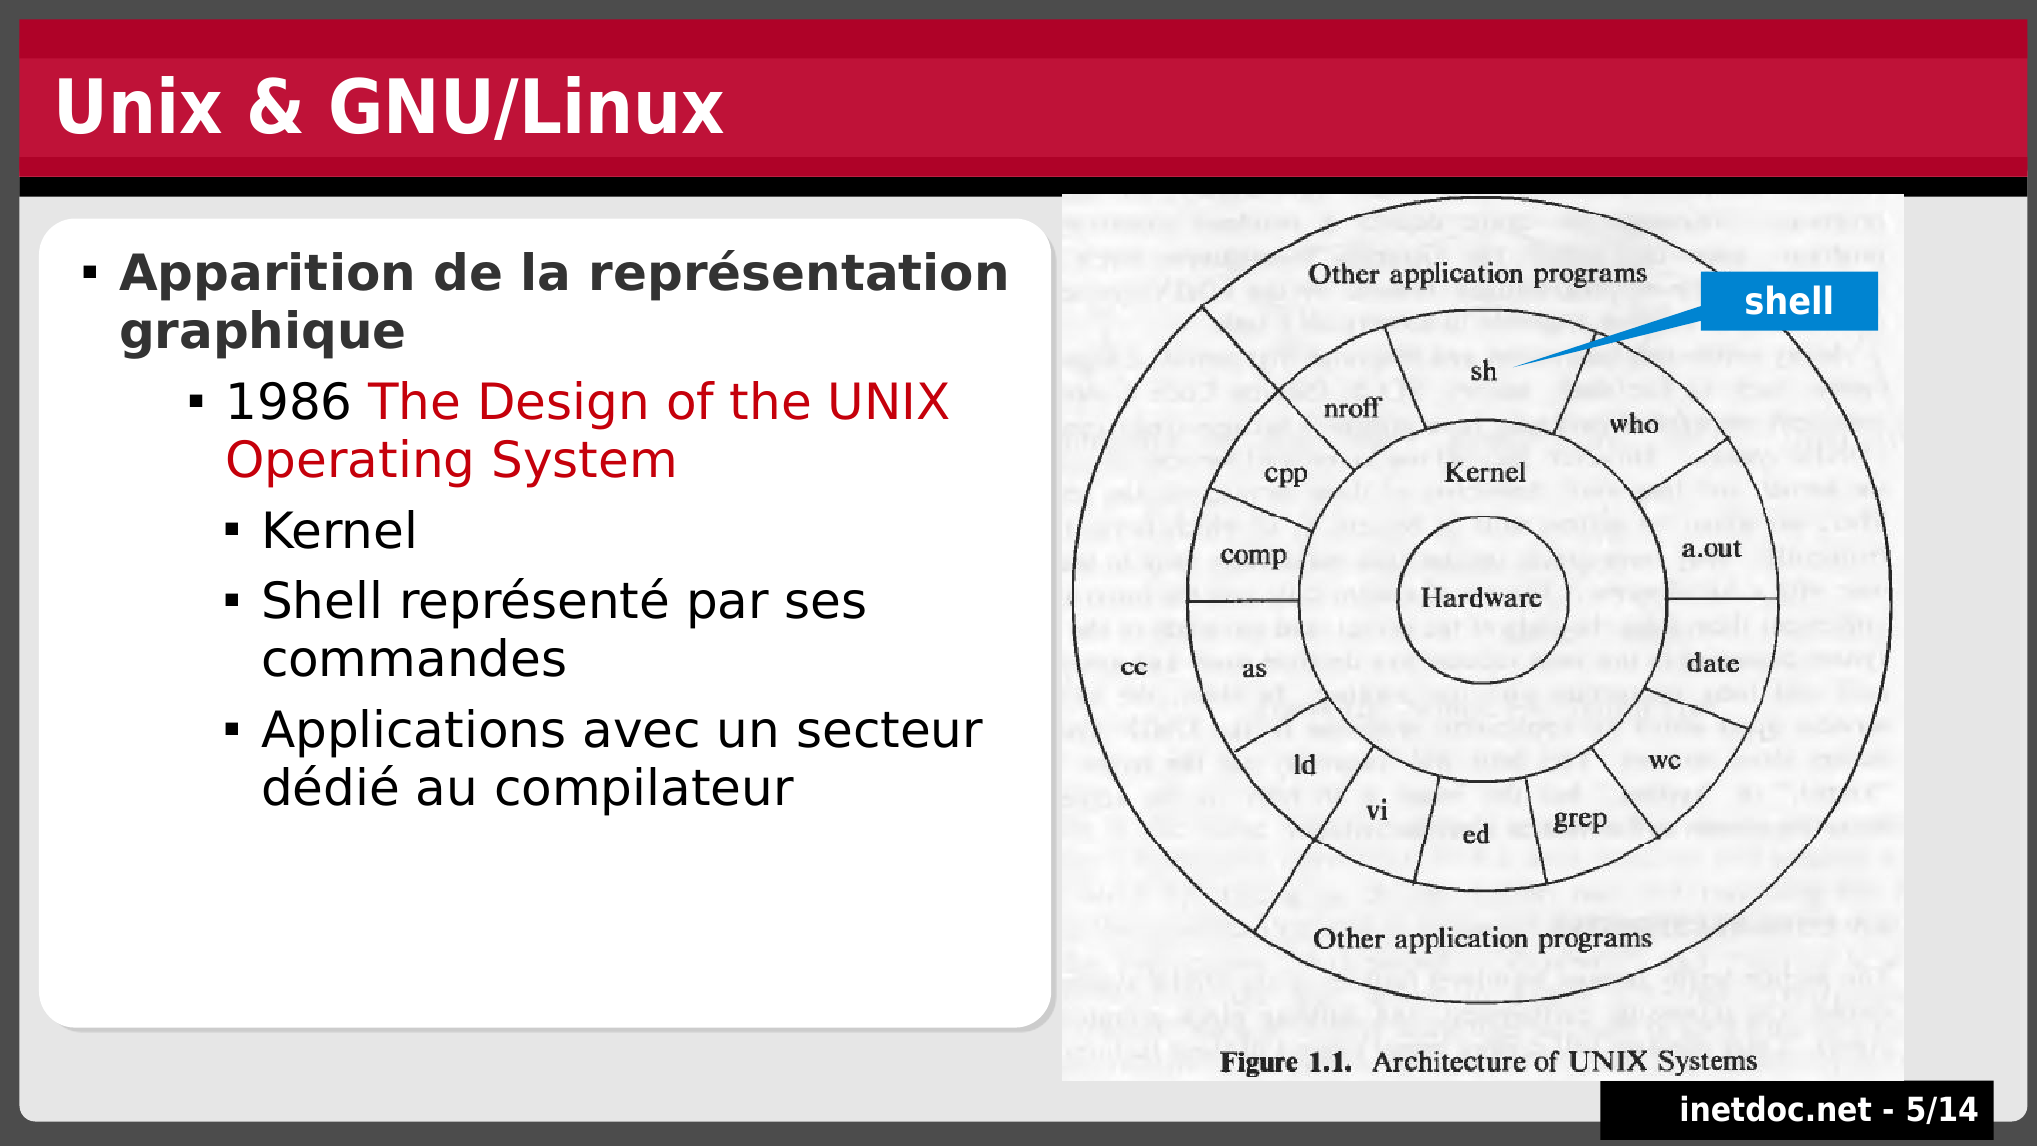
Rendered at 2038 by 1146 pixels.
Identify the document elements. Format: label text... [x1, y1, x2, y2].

text_box inetdoc.net - <numéro>/14 [1600, 1080, 1994, 1140]
picture [1062, 194, 1904, 1081]
text_box [19, 157, 2028, 1122]
text_box shell [1512, 271, 1879, 368]
text_box [19, 19, 2028, 59]
text_box Unix & GNU/Linux [19, 59, 2028, 157]
text_box Apparition de la représentation graphique 1986 The Design of the UNIX Operating System Kernel Shell représenté par ses commandes Applications avec un secteur dédié au compilateur [38, 218, 1052, 1028]
